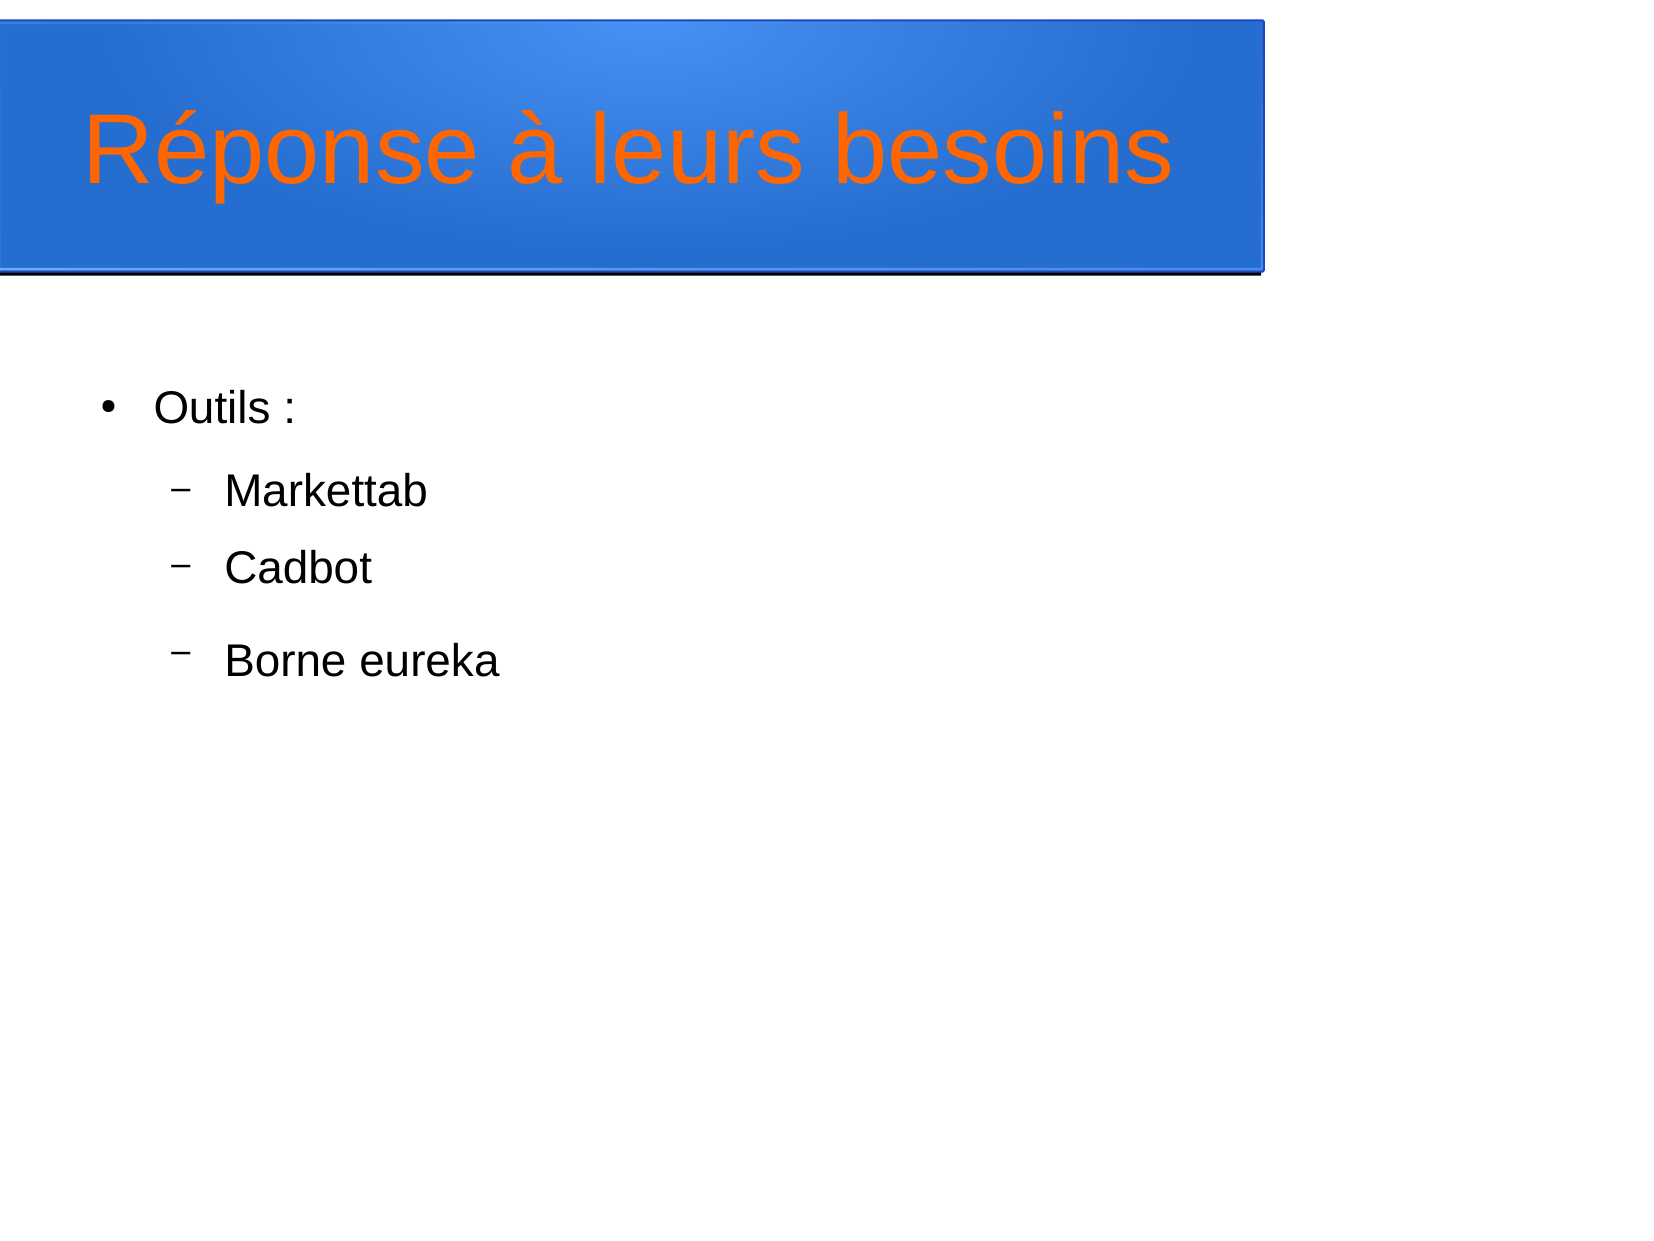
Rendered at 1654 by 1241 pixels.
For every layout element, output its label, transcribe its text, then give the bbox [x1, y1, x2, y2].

list Outils : Markettab Cadbot Borne eureka [82, 299, 1571, 1019]
title Réponse à leurs besoins [82, 47, 1235, 252]
